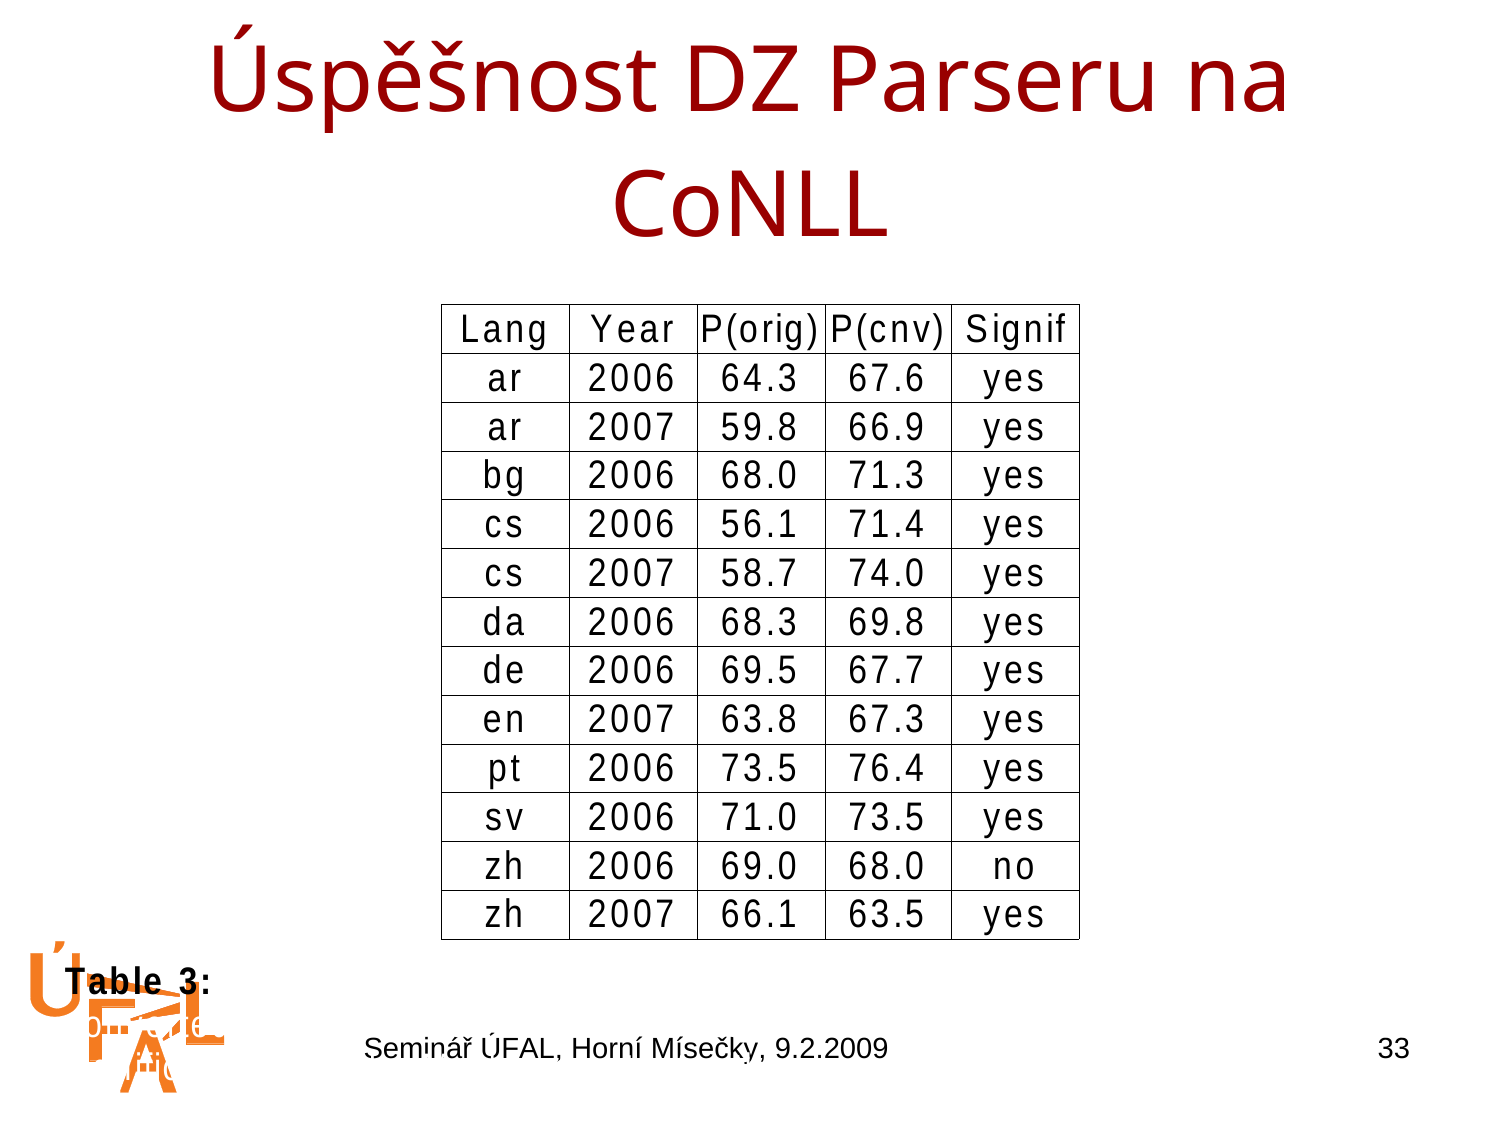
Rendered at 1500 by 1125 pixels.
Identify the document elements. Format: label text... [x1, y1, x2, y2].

title Úspěšnost DZ Parseru na CoNLL [75, 45, 1426, 233]
picture [64, 302, 1459, 1096]
